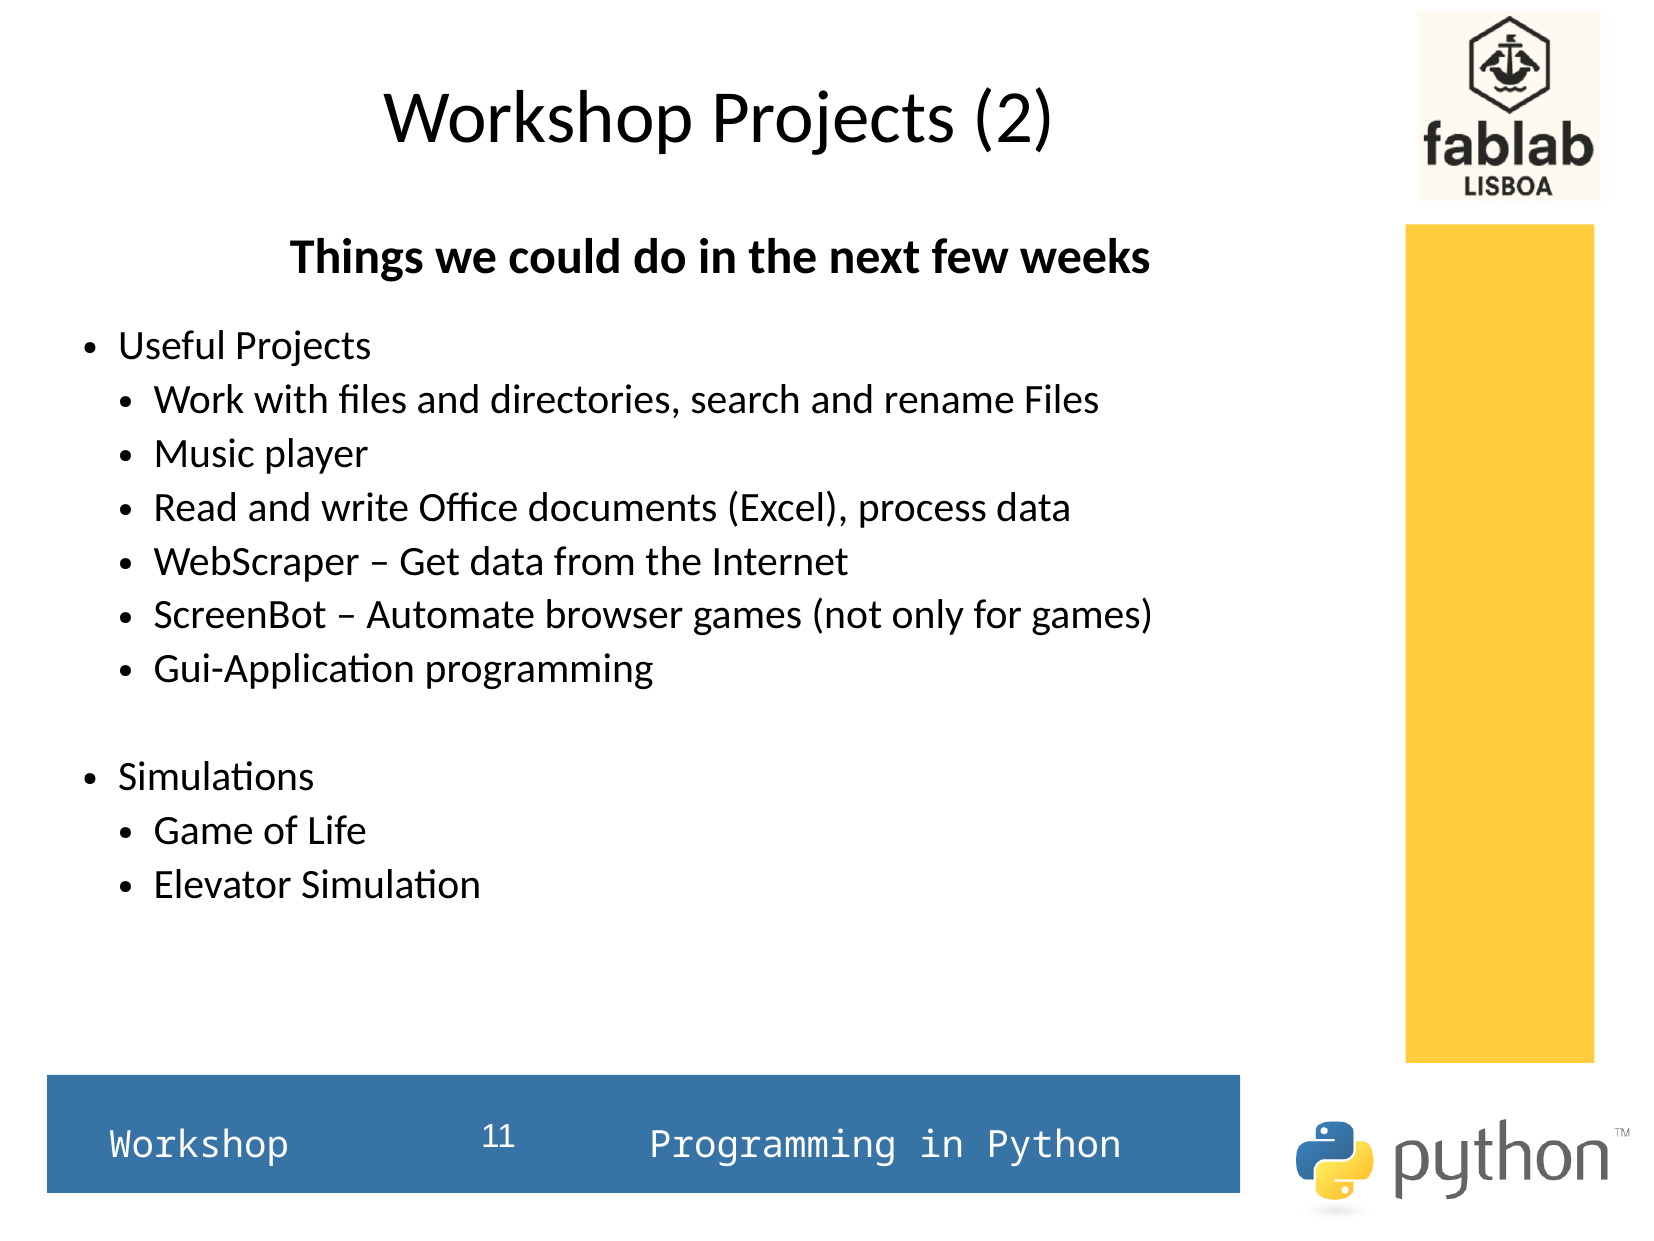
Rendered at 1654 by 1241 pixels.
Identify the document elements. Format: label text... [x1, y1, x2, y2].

text_box Workshop Programming in Python [94, 1110, 1182, 1213]
title Workshop Projects (2) [82, 49, 1358, 198]
text_box [47, 1074, 1241, 1193]
text_box [1405, 224, 1595, 1063]
picture [1240, 1098, 1654, 1241]
subtitle Things we could do in the next few weeks Useful Projects Work with files and directories, search and rename Files Music player Read and write Office documents (Excel), process data WebScraper – Get data from the Internet ScreenBot – Automate browser games (not only for games) Gui-Application programming Simulations Game of Life Elevator Simulation [82, 236, 1359, 1034]
picture [1417, 11, 1601, 201]
